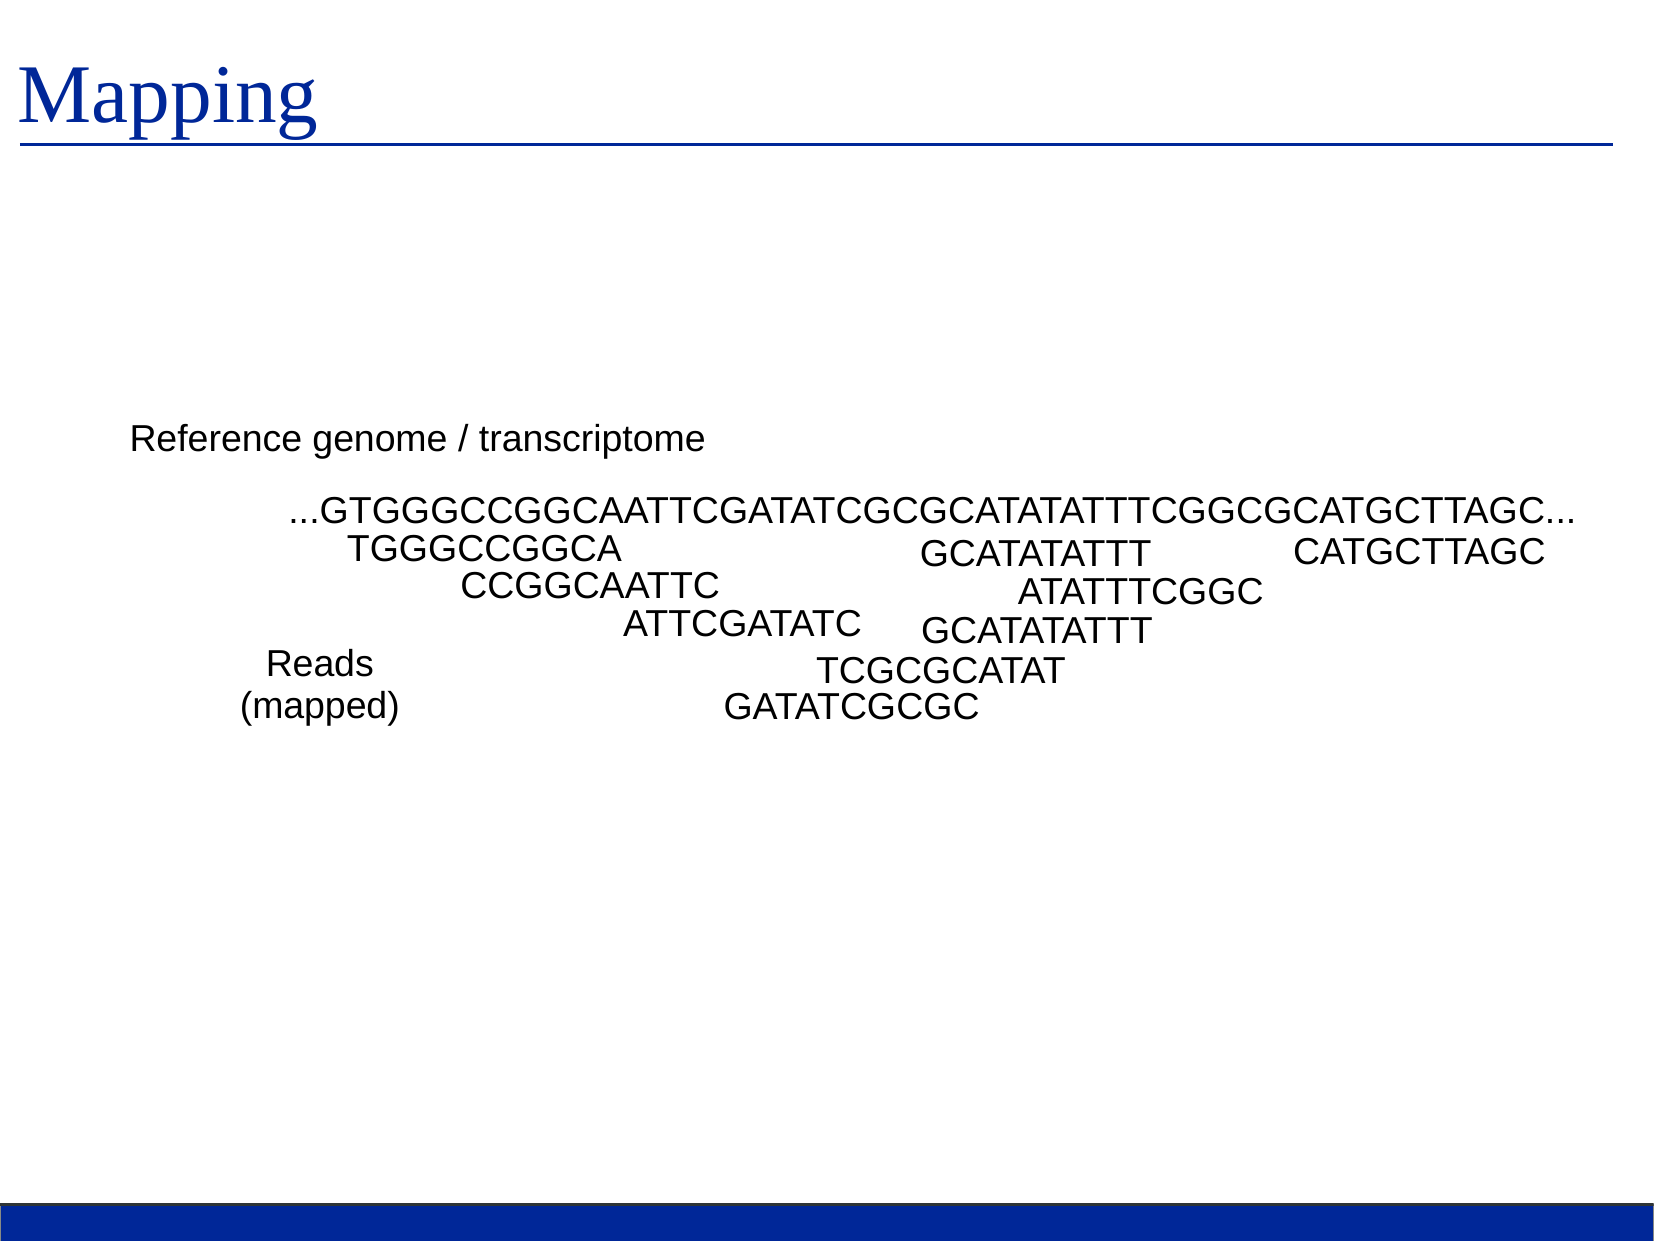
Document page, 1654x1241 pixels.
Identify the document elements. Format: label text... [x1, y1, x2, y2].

text_box TCGCGCATAT [801, 642, 1081, 700]
text_box GCATATATTT [906, 602, 1168, 660]
text_box ...GTGGGCCGGCAATTCGATATCGCGCATATATTTCGGCGCATGCTTAGC... [273, 482, 1593, 540]
text_box GATATCGCGC [708, 677, 995, 735]
text_box GCATATATTT [905, 524, 1167, 582]
text_box Reference genome / transcriptome [114, 410, 721, 468]
text_box TGGGCCGGCA [332, 519, 638, 577]
text_box CATGCTTAGC [1278, 522, 1561, 580]
title Mapping [17, 0, 1589, 198]
text_box ATATTTCGGC [1003, 563, 1279, 621]
text_box CCGGCAATTC [445, 556, 736, 614]
text_box Reads (mapped) [225, 635, 415, 735]
text_box ATTCGATATC [608, 594, 878, 652]
